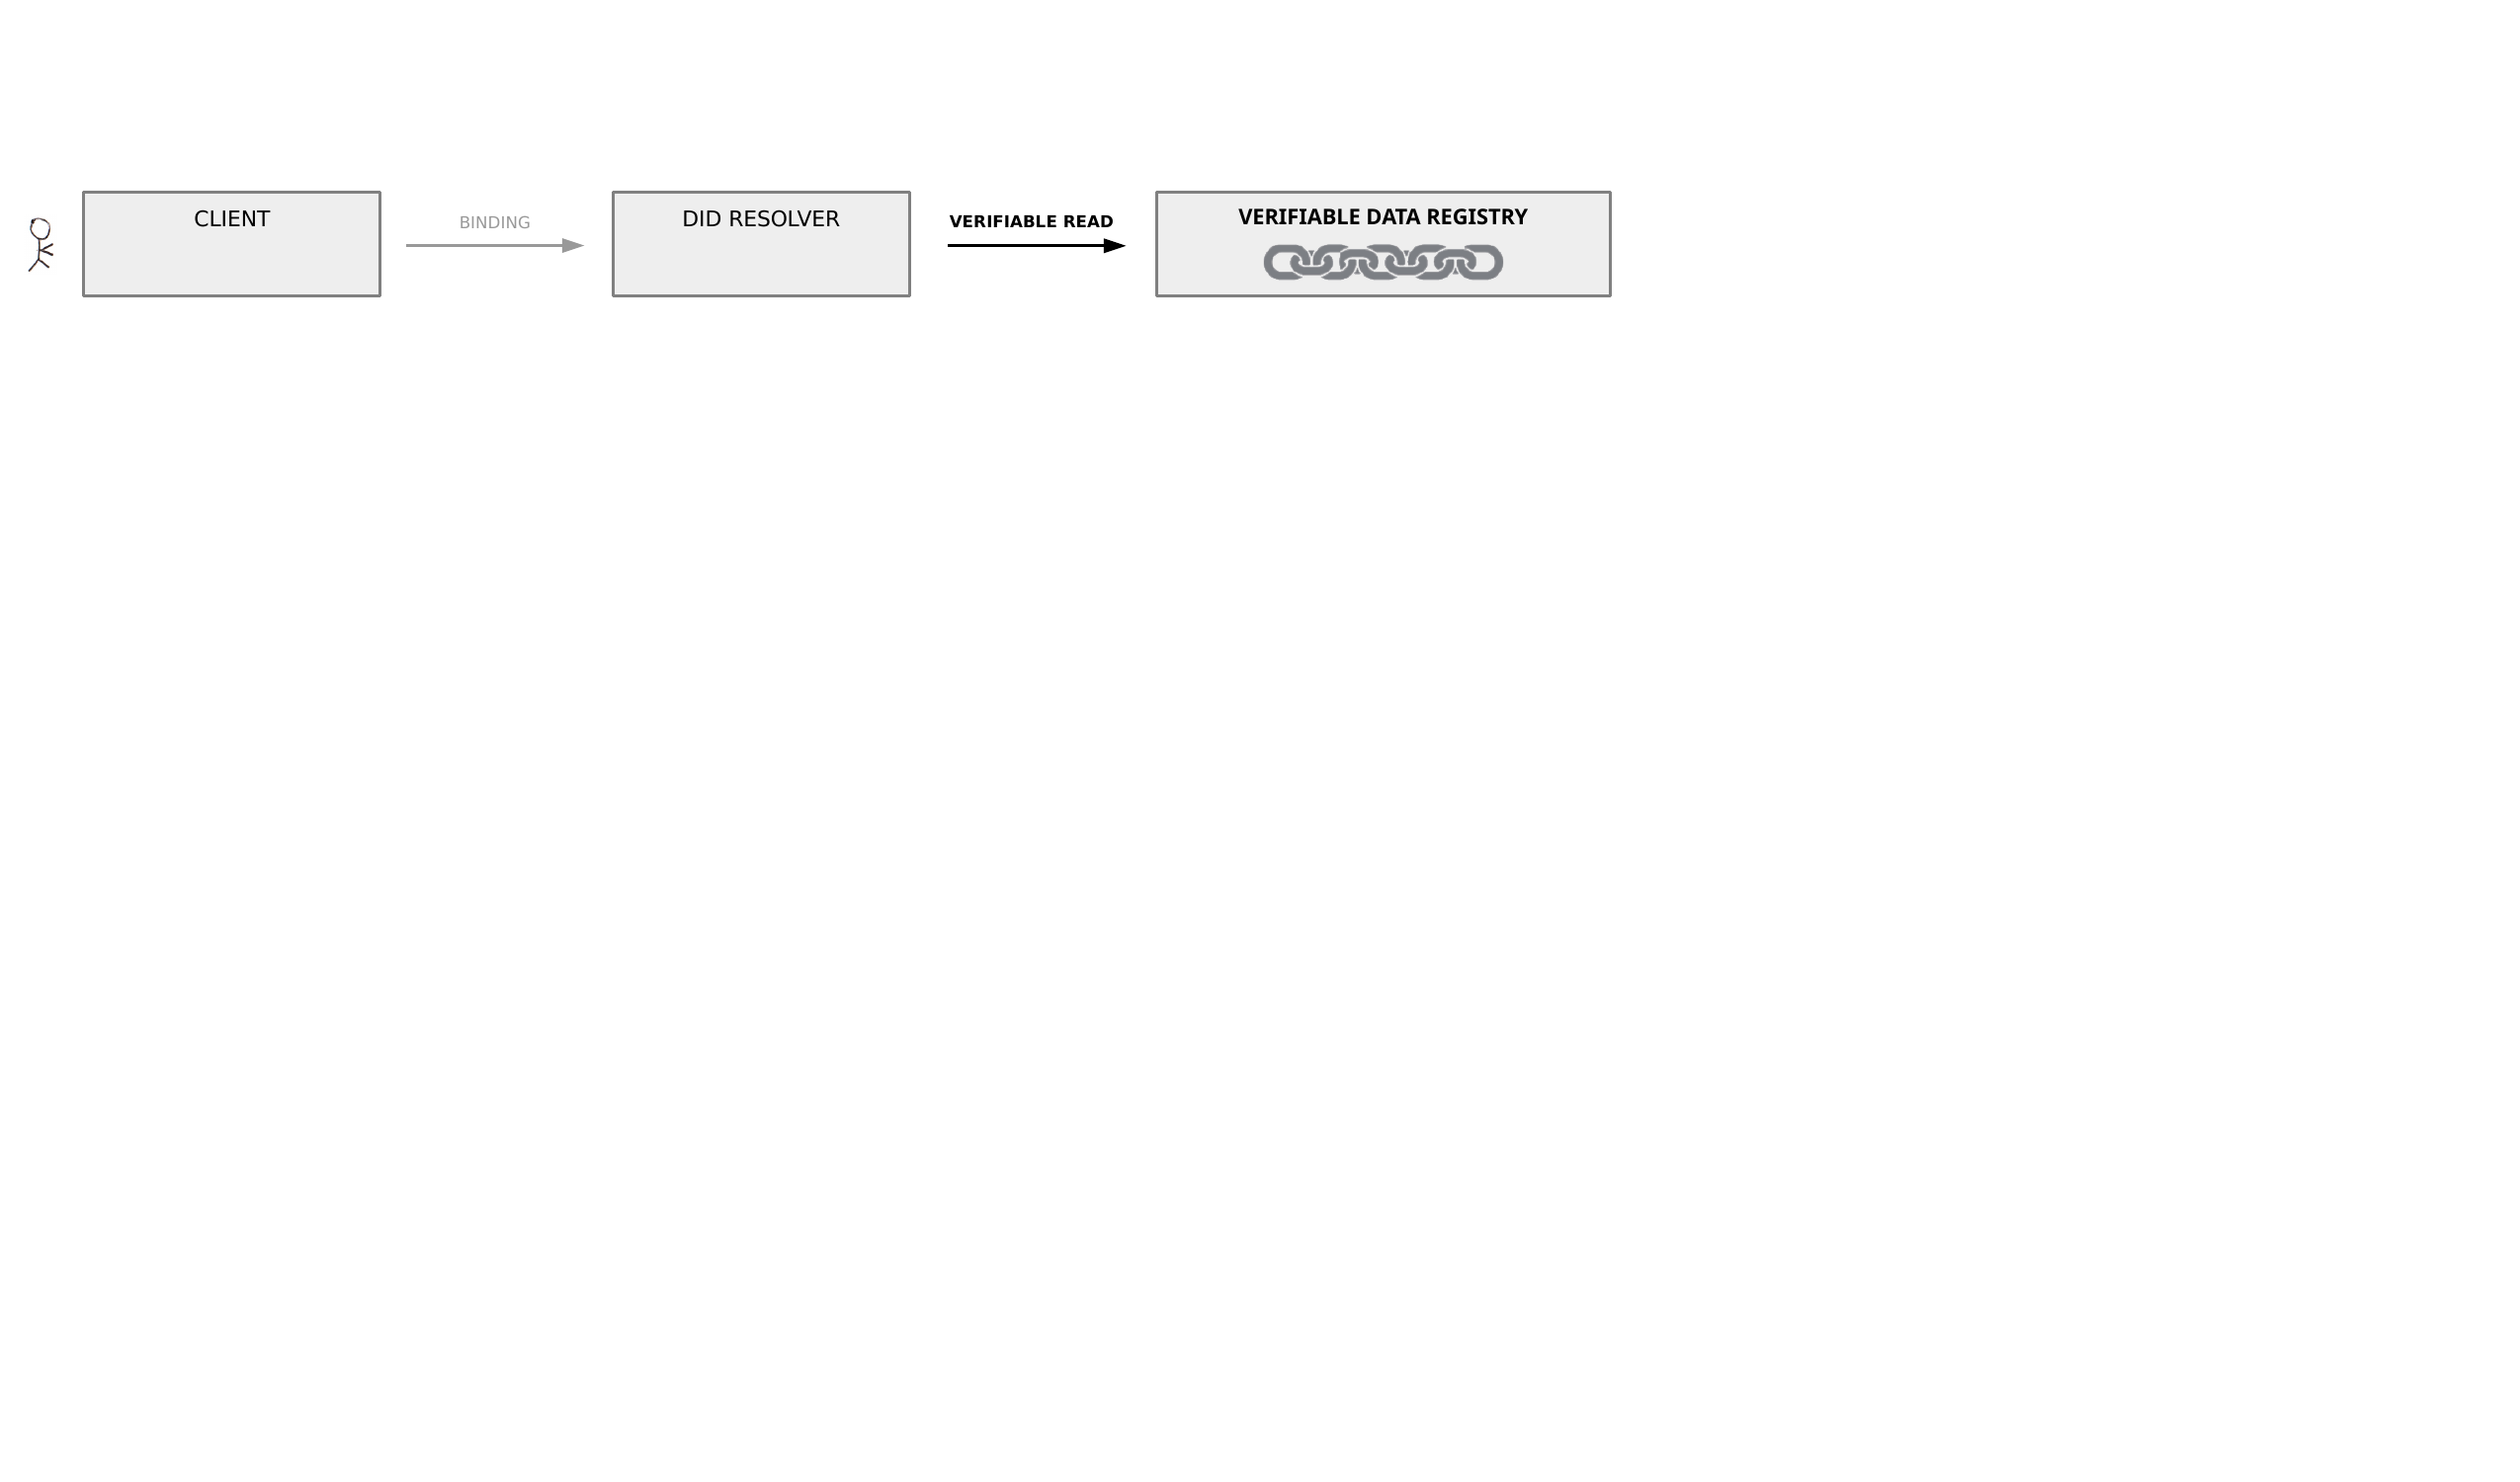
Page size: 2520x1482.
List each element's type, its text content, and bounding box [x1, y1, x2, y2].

picture [24, 214, 57, 275]
text_box BINDING [445, 206, 645, 253]
picture [1253, 235, 1514, 288]
text_box VERIFIABLE READ [935, 205, 1135, 252]
text_box VERIFIABLE DATA REGISTRY [1156, 192, 1611, 296]
text_box DID RESOLVER [613, 192, 910, 296]
text_box CLIENT [83, 192, 380, 296]
